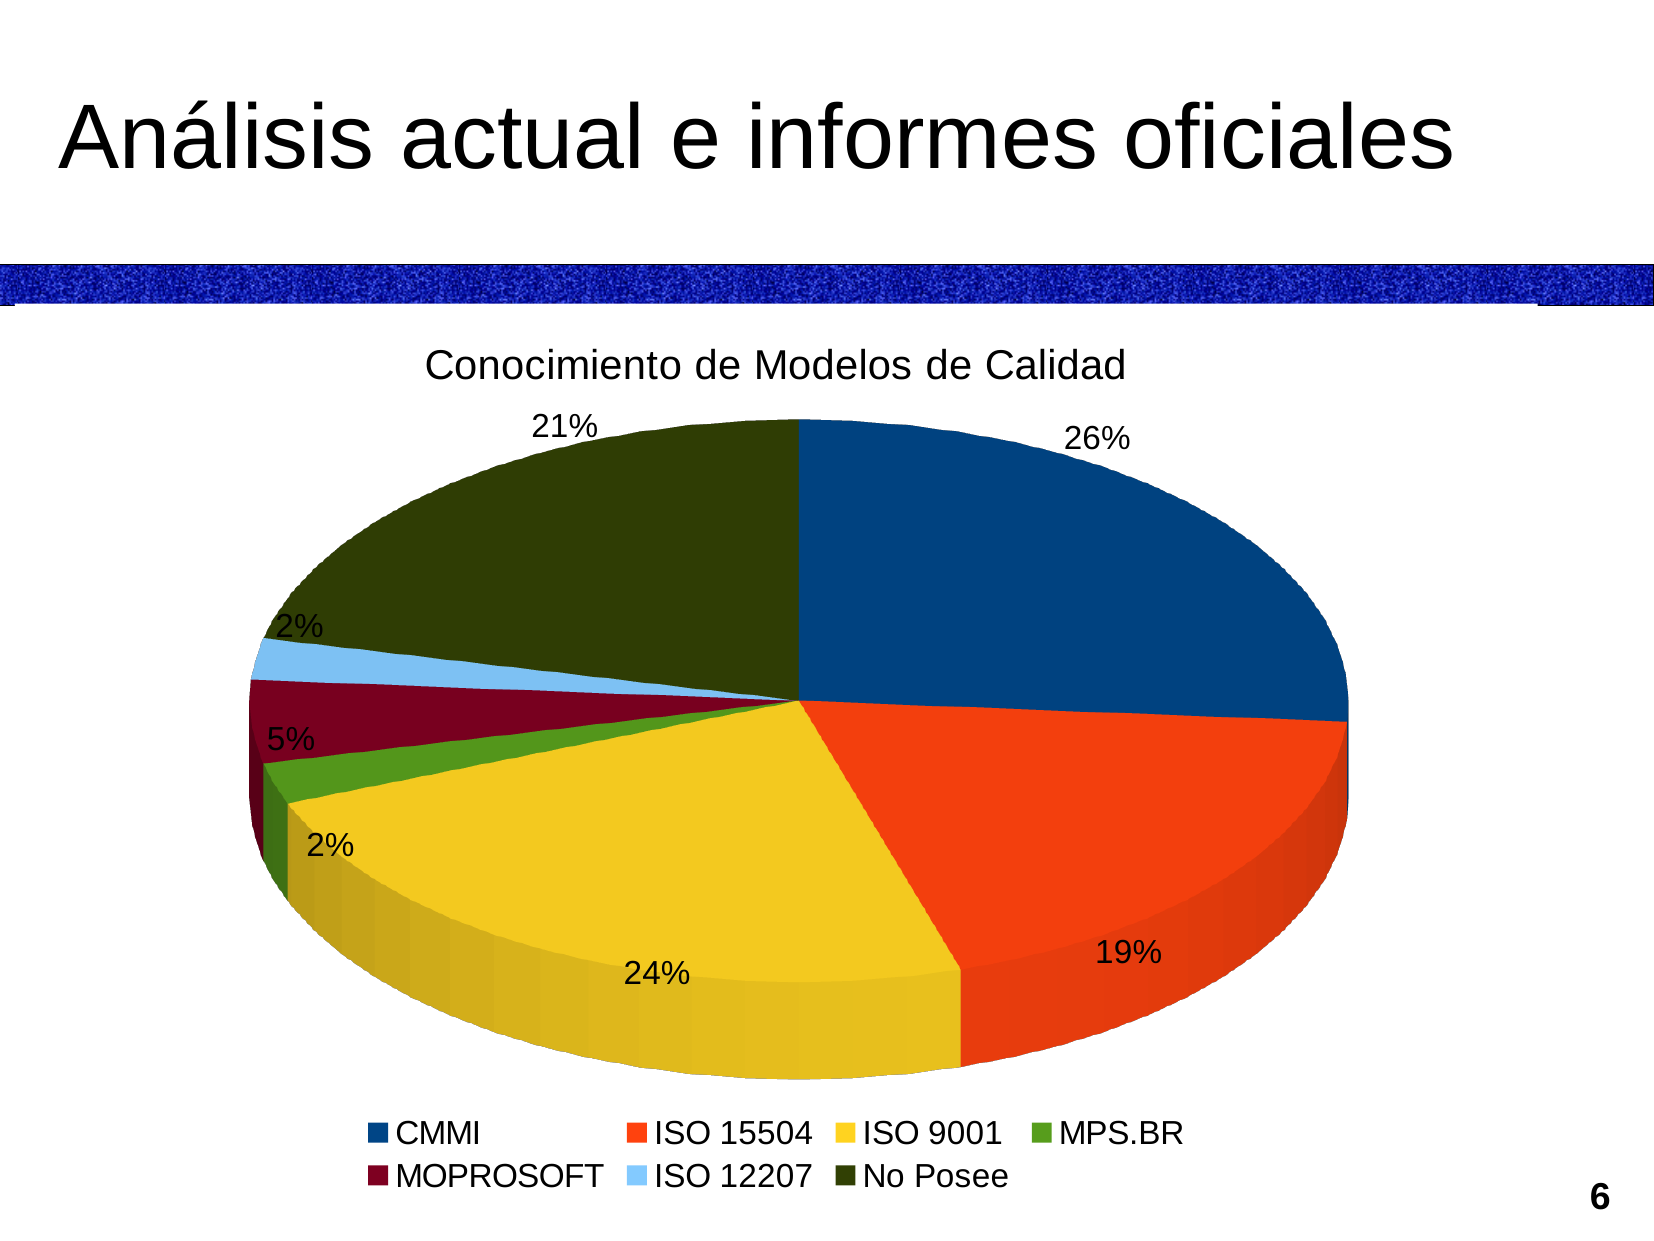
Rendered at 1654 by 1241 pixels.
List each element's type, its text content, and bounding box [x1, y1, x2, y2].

picture [0, 265, 1653, 305]
chart [14, 303, 1538, 1201]
text_box <número> [1575, 1168, 1654, 1240]
title Análisis actual e informes oficiales [58, 14, 1595, 260]
